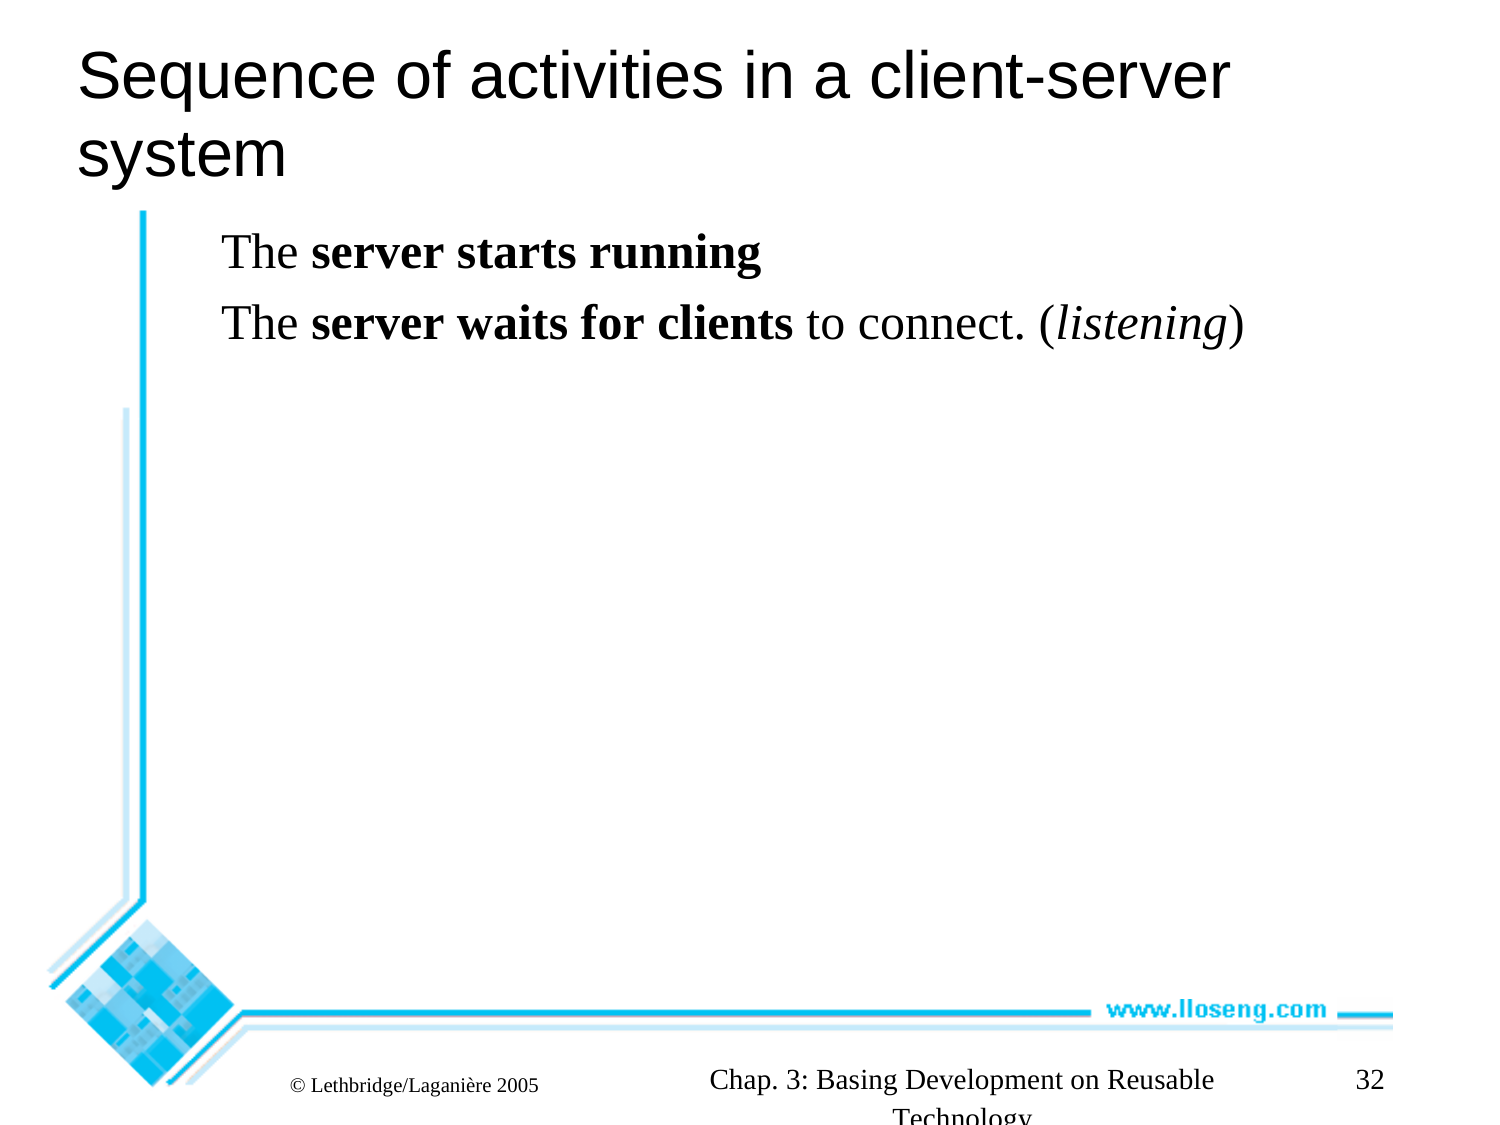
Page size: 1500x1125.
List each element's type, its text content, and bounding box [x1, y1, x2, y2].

text_box 15 [1325, 1050, 1401, 1125]
picture [35, 199, 1363, 1089]
text_box © Lethbridge/Laganière 2005 [275, 1062, 601, 1125]
title Sequence of activities in a client-server system [62, 27, 1413, 198]
list The server starts running The server waits for clients to connect. (listening) [174, 212, 1413, 1000]
text_box Chap. 3: Basing Development on Reusable Technology [624, 1050, 1300, 1125]
